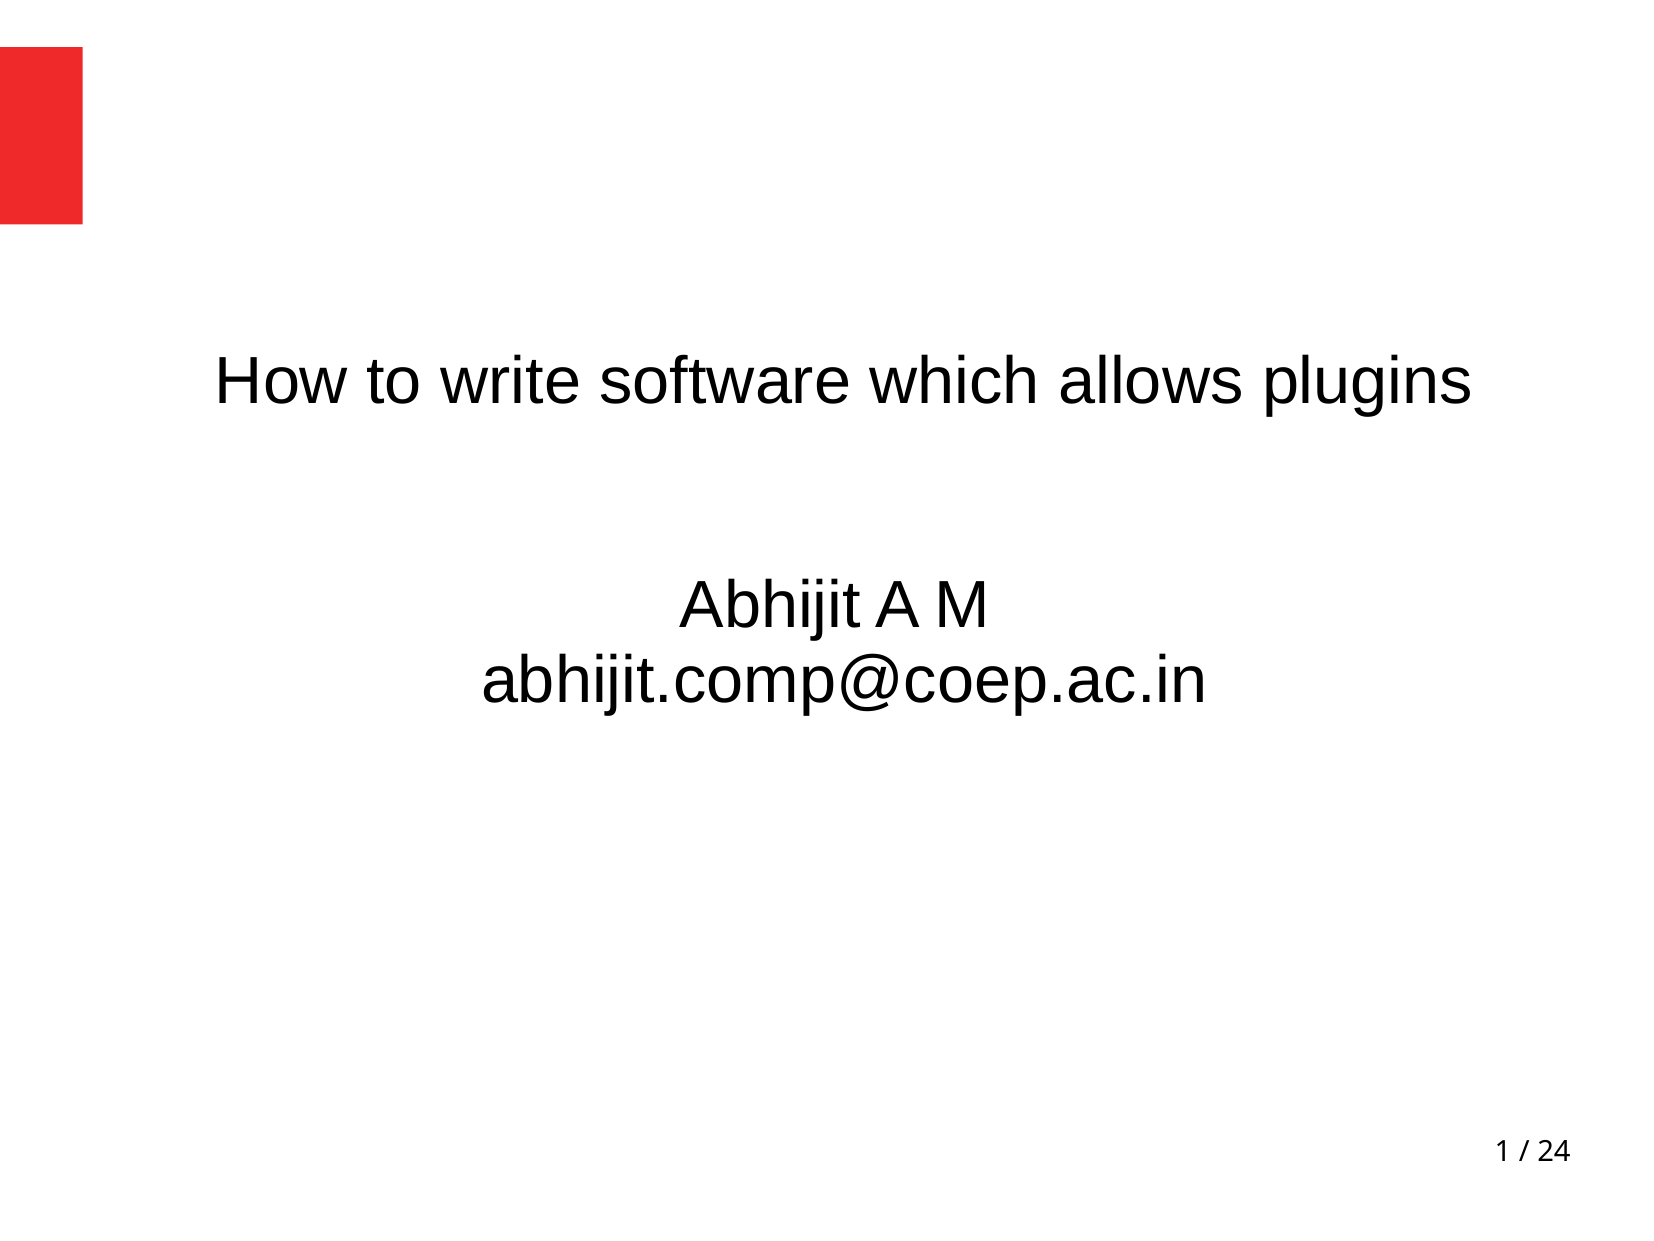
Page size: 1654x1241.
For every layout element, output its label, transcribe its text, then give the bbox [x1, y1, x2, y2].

text_box How to write software which allows plugins Abhijit A M abhijit.comp@coep.ac.in [118, 49, 1571, 1010]
